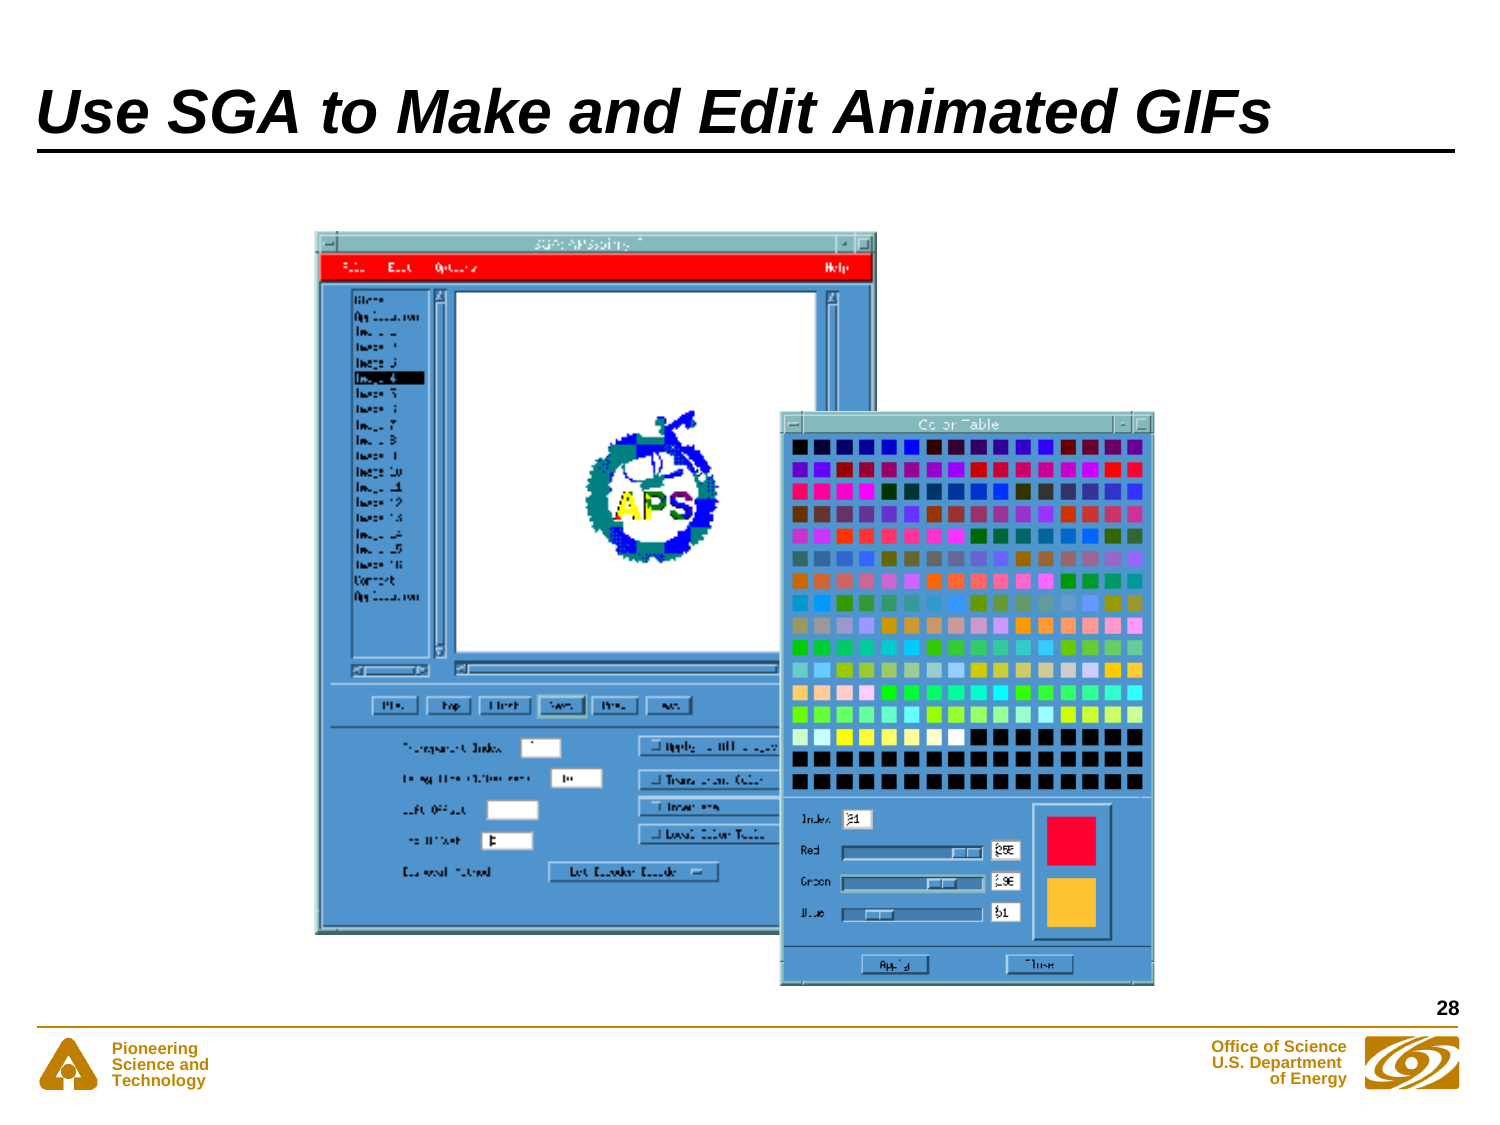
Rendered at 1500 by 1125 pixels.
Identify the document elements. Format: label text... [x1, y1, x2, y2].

picture [35, 1034, 101, 1094]
picture [1362, 1032, 1463, 1093]
picture [314, 231, 1155, 986]
title Use SGA to Make and Edit Animated GIFs [21, 75, 1459, 154]
